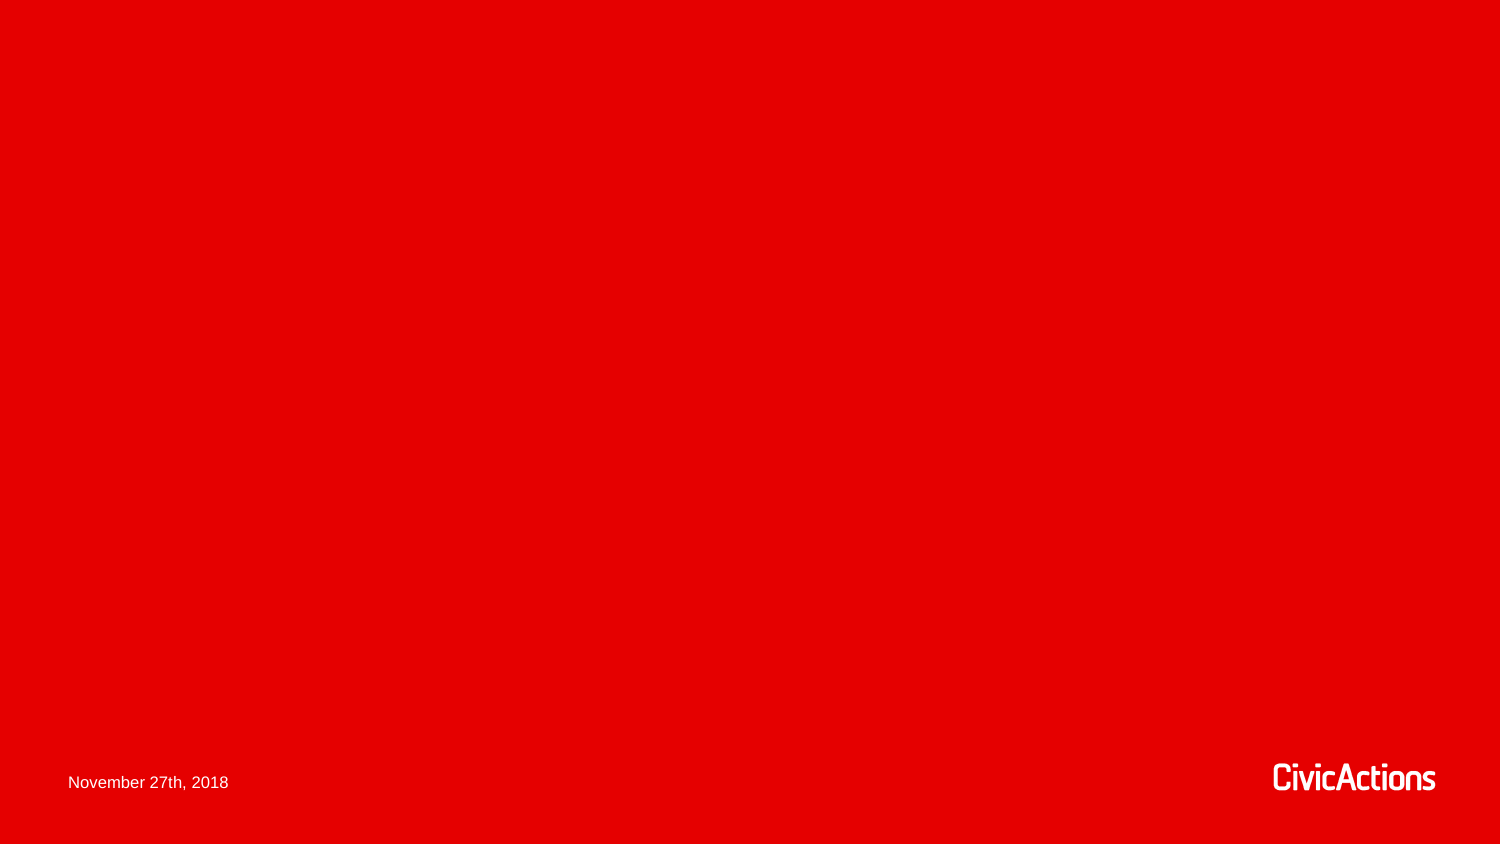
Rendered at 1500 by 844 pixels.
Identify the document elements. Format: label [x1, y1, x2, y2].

picture [1271, 758, 1438, 795]
